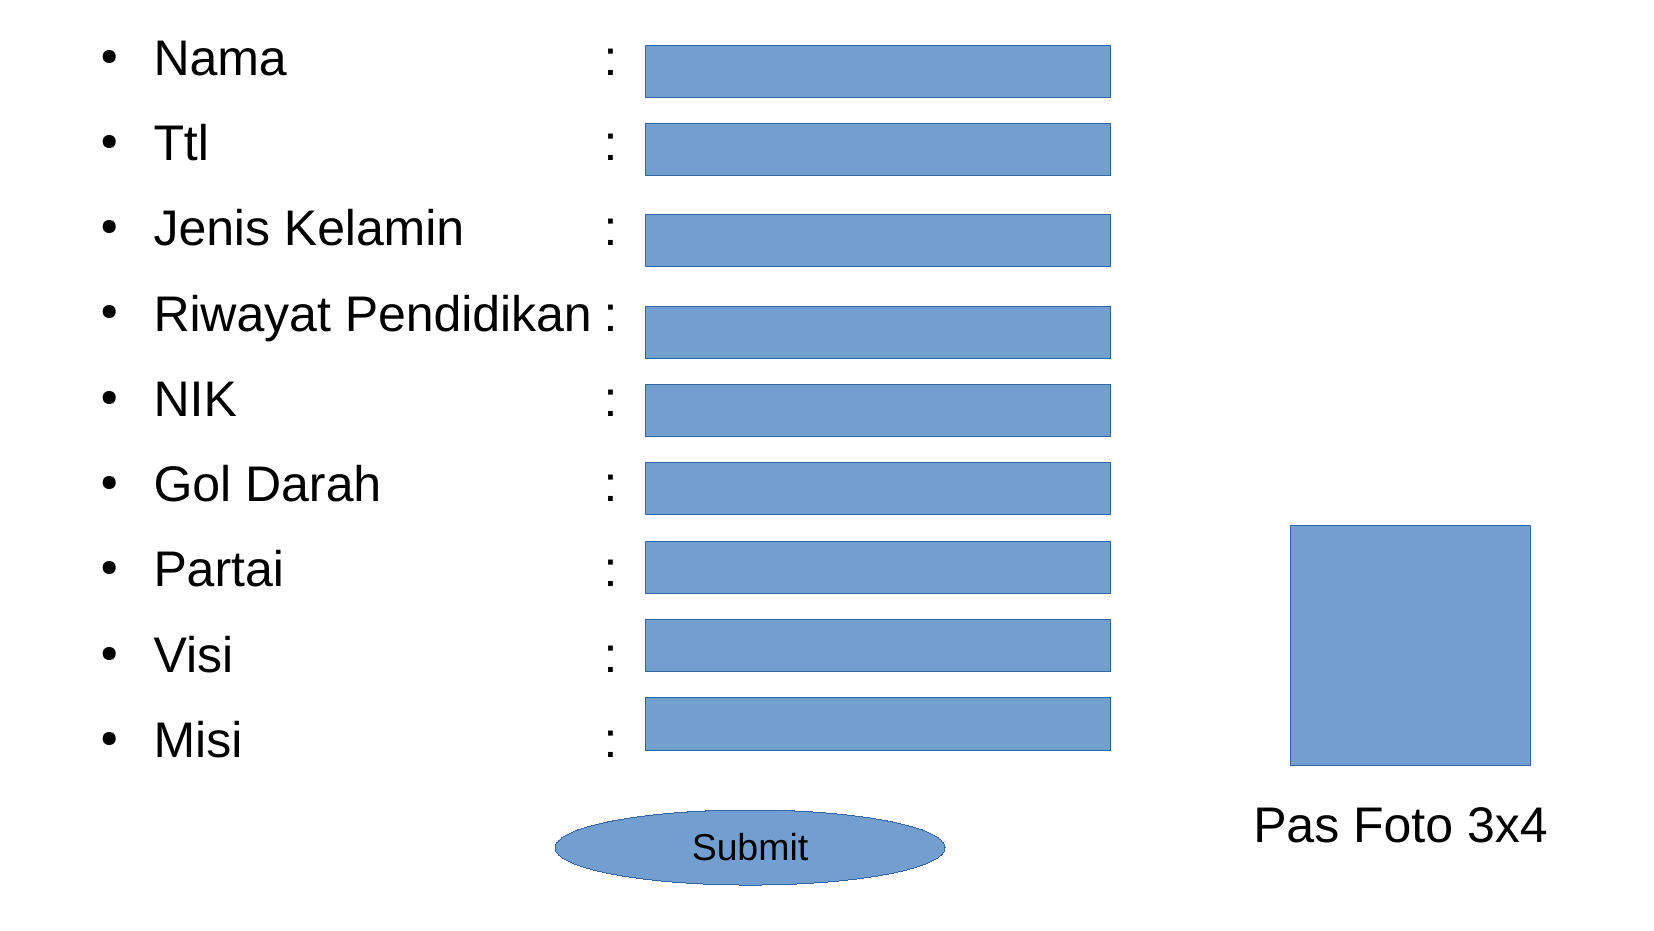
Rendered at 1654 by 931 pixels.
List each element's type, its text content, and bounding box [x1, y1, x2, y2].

text_box [645, 462, 1111, 515]
text_box [645, 123, 1111, 176]
text_box [645, 45, 1111, 98]
text_box [645, 697, 1111, 751]
text_box Submit [555, 810, 946, 886]
text_box [645, 214, 1111, 267]
list Nama : Ttl : Jenis Kelamin : Riwayat Pendidikan : NIK : Gol Darah : Partai : Visi : Misi : Pas Foto 3x4 [82, 30, 1571, 901]
text_box [1290, 525, 1531, 766]
text_box [645, 541, 1111, 594]
text_box [645, 306, 1111, 359]
text_box [645, 619, 1111, 672]
text_box [645, 384, 1111, 437]
